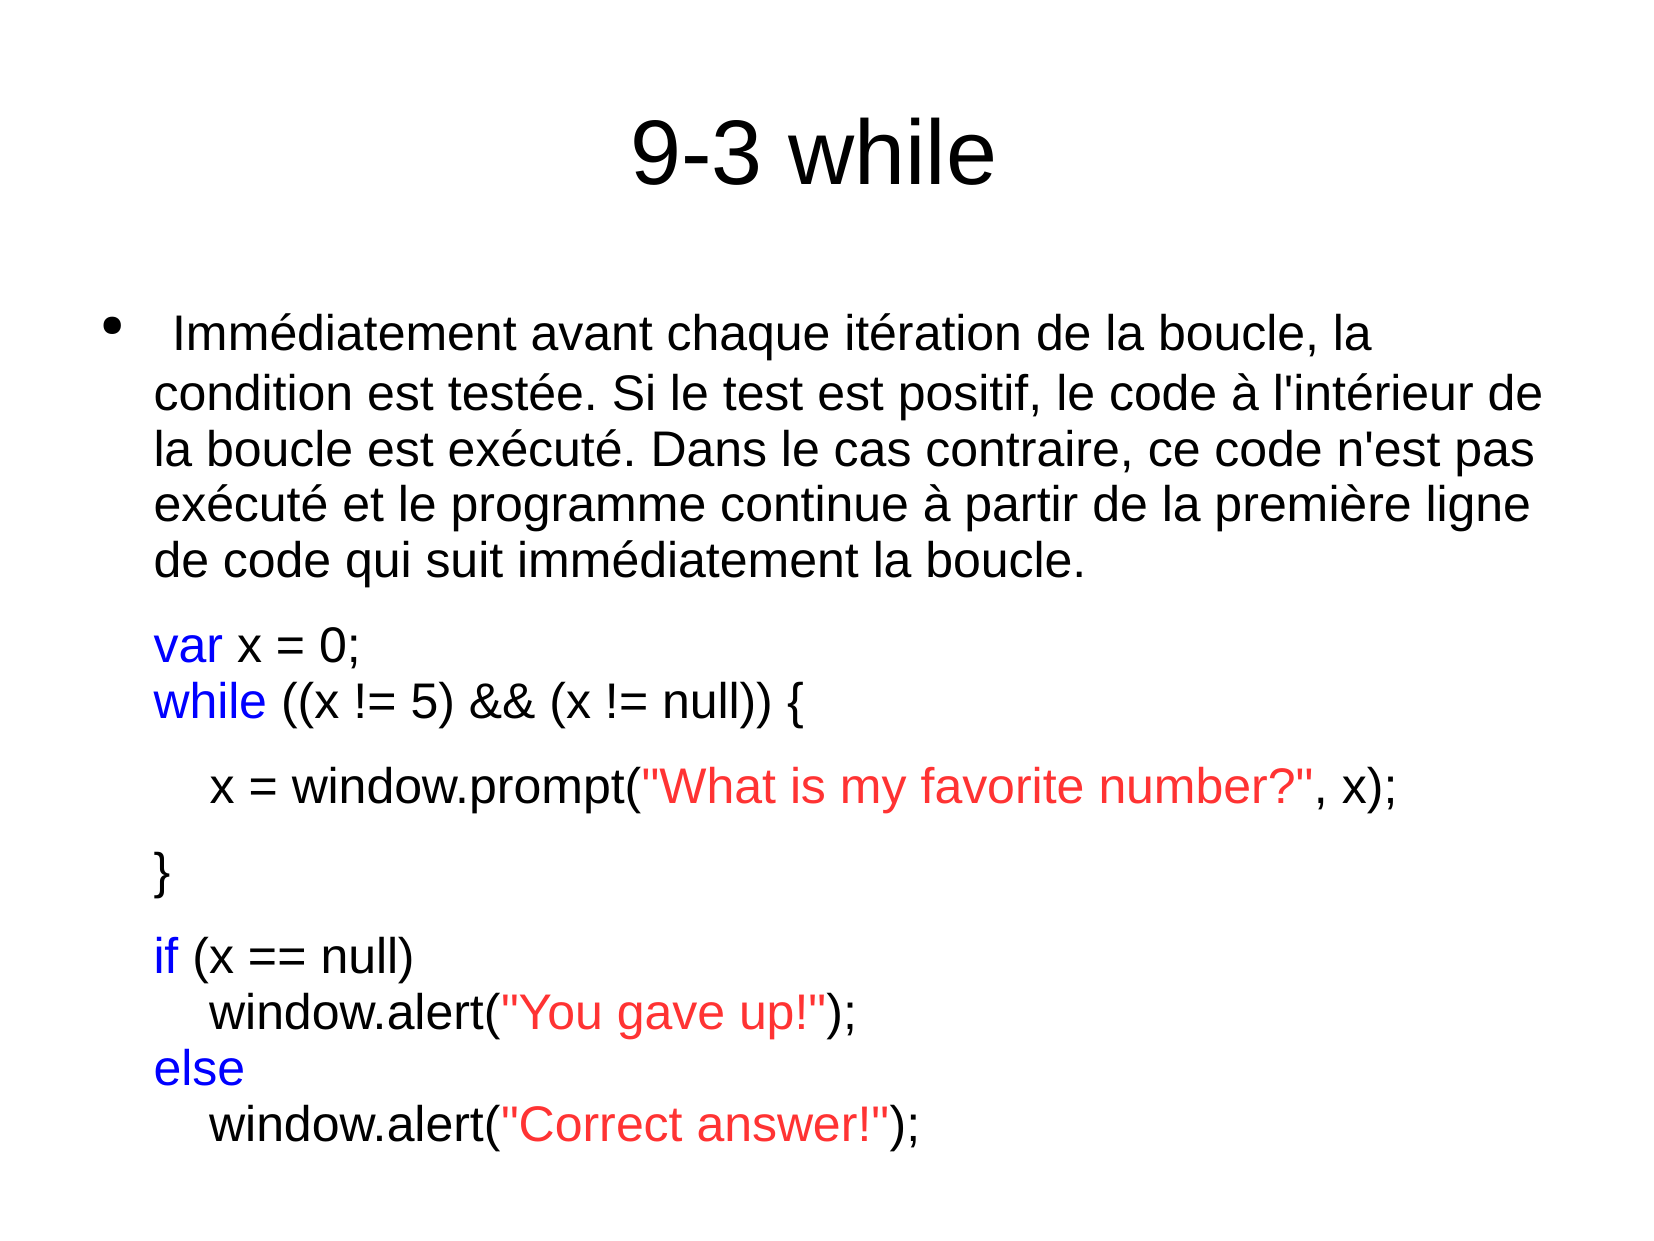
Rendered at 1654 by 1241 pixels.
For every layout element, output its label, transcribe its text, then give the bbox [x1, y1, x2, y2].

title 9-3 while [82, 49, 1571, 257]
list Immédiatement avant chaque itération de la boucle, la condition est testée. Si le test est positif, le code à l'intérieur de la boucle est exécuté. Dans le cas contraire, ce code n'est pas exécuté et le programme continue à partir de la première ligne de code qui suit immédiatement la boucle. var x = 0; while ((x != 5) && (x != null)) { x = window.prompt("What is my favorite number?", x); } if (x == null) window.alert("You gave up!"); else window.alert("Correct answer!"); [82, 290, 1571, 1152]
